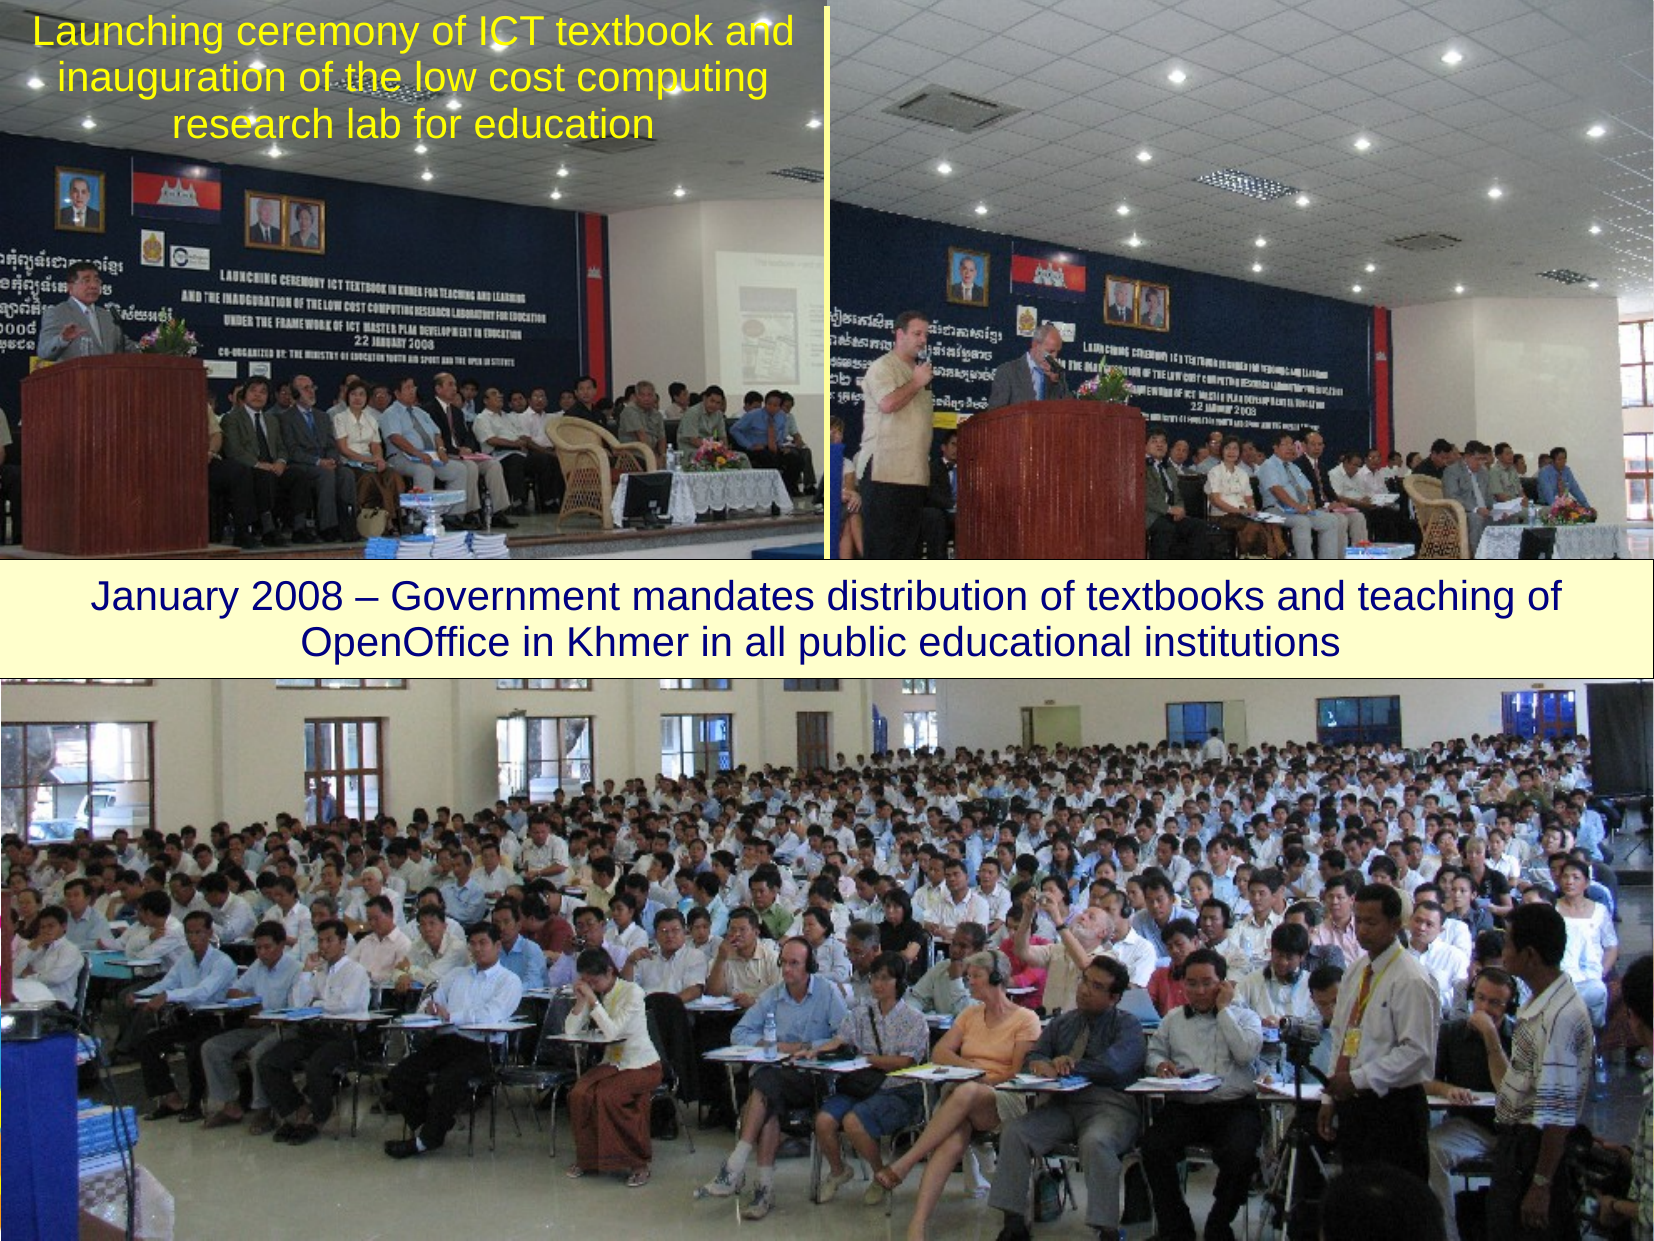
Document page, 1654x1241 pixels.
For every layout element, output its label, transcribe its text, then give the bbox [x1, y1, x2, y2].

picture [827, 0, 1654, 559]
picture [0, 679, 1654, 1241]
picture [0, 155, 824, 559]
text_box January 2008 – Government mandates distribution of textbooks and teaching of OpenOffice in Khmer in all public educational institutions [0, 559, 1654, 679]
text_box Launching ceremony of ICT textbook and inauguration of the low cost computing research lab for education [0, 0, 827, 155]
